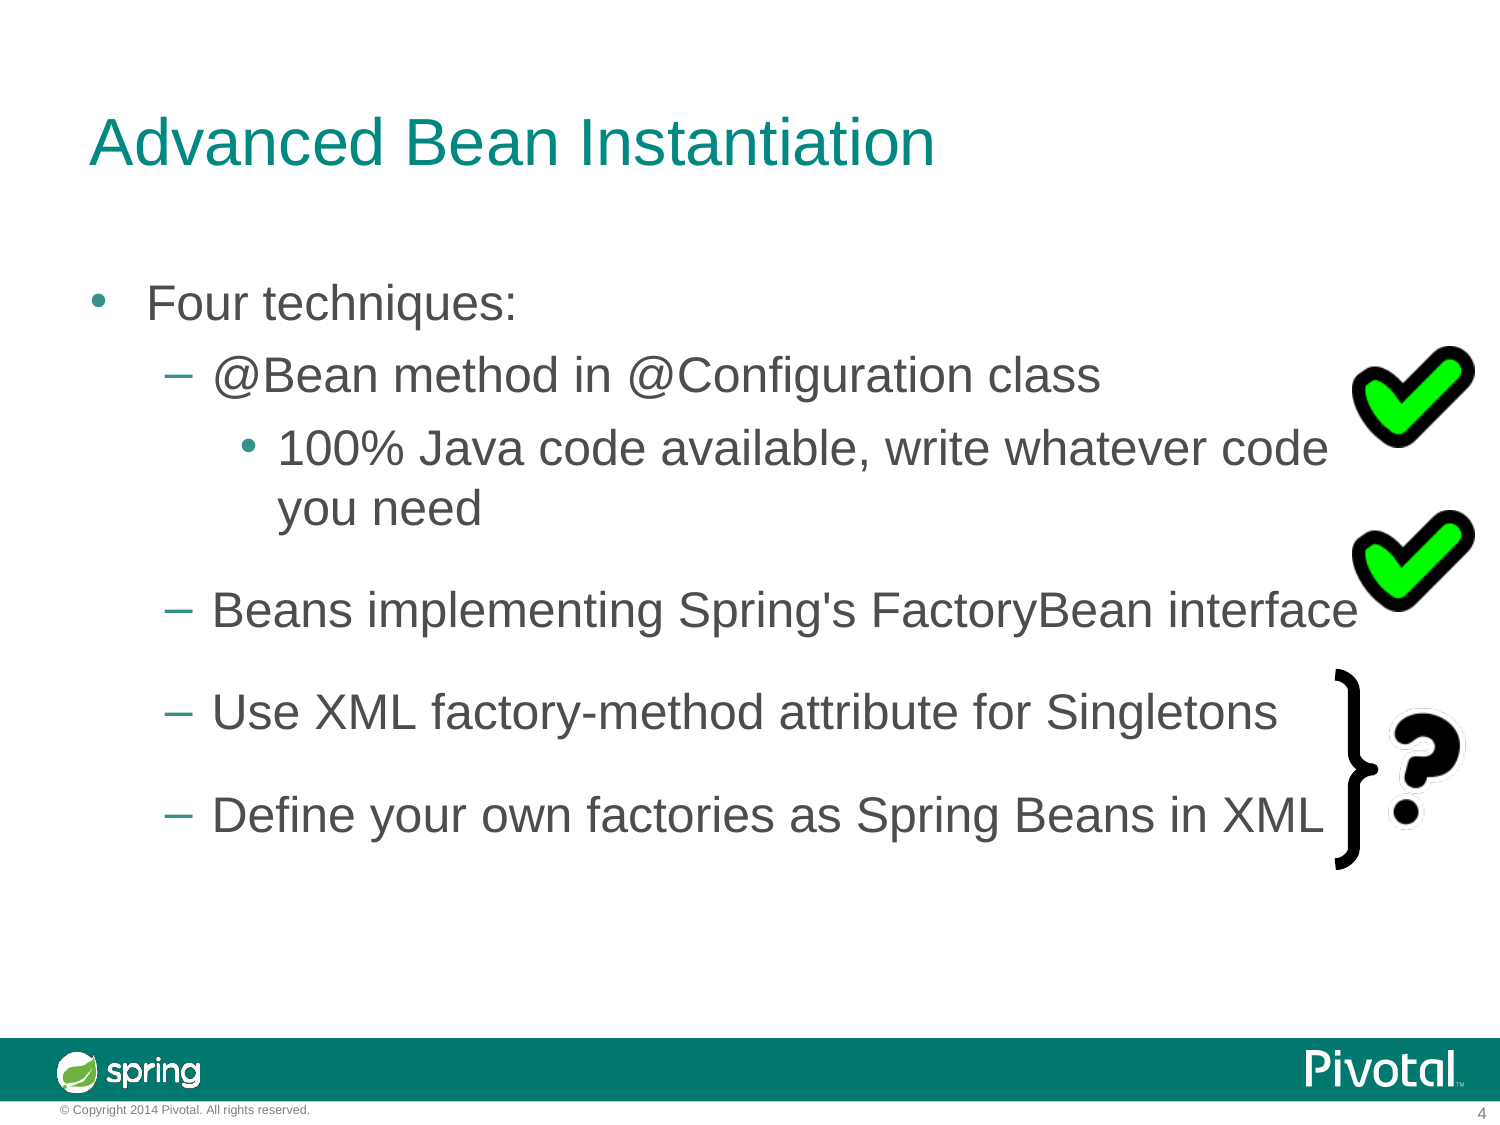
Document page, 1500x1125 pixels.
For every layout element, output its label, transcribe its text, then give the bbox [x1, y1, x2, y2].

picture [1352, 346, 1475, 448]
picture [32, 1041, 210, 1103]
picture [1365, 707, 1489, 831]
title Advanced Bean Instantiation [75, 45, 1426, 233]
list Four techniques: @Bean method in @Configuration class 100% Java code available, write whatever code you need Beans implementing Spring's FactoryBean interface Use XML factory-method attribute for Singletons Define your own factories as Spring Beans in XML [75, 262, 1426, 988]
picture [1352, 510, 1475, 612]
picture [1306, 1050, 1464, 1087]
